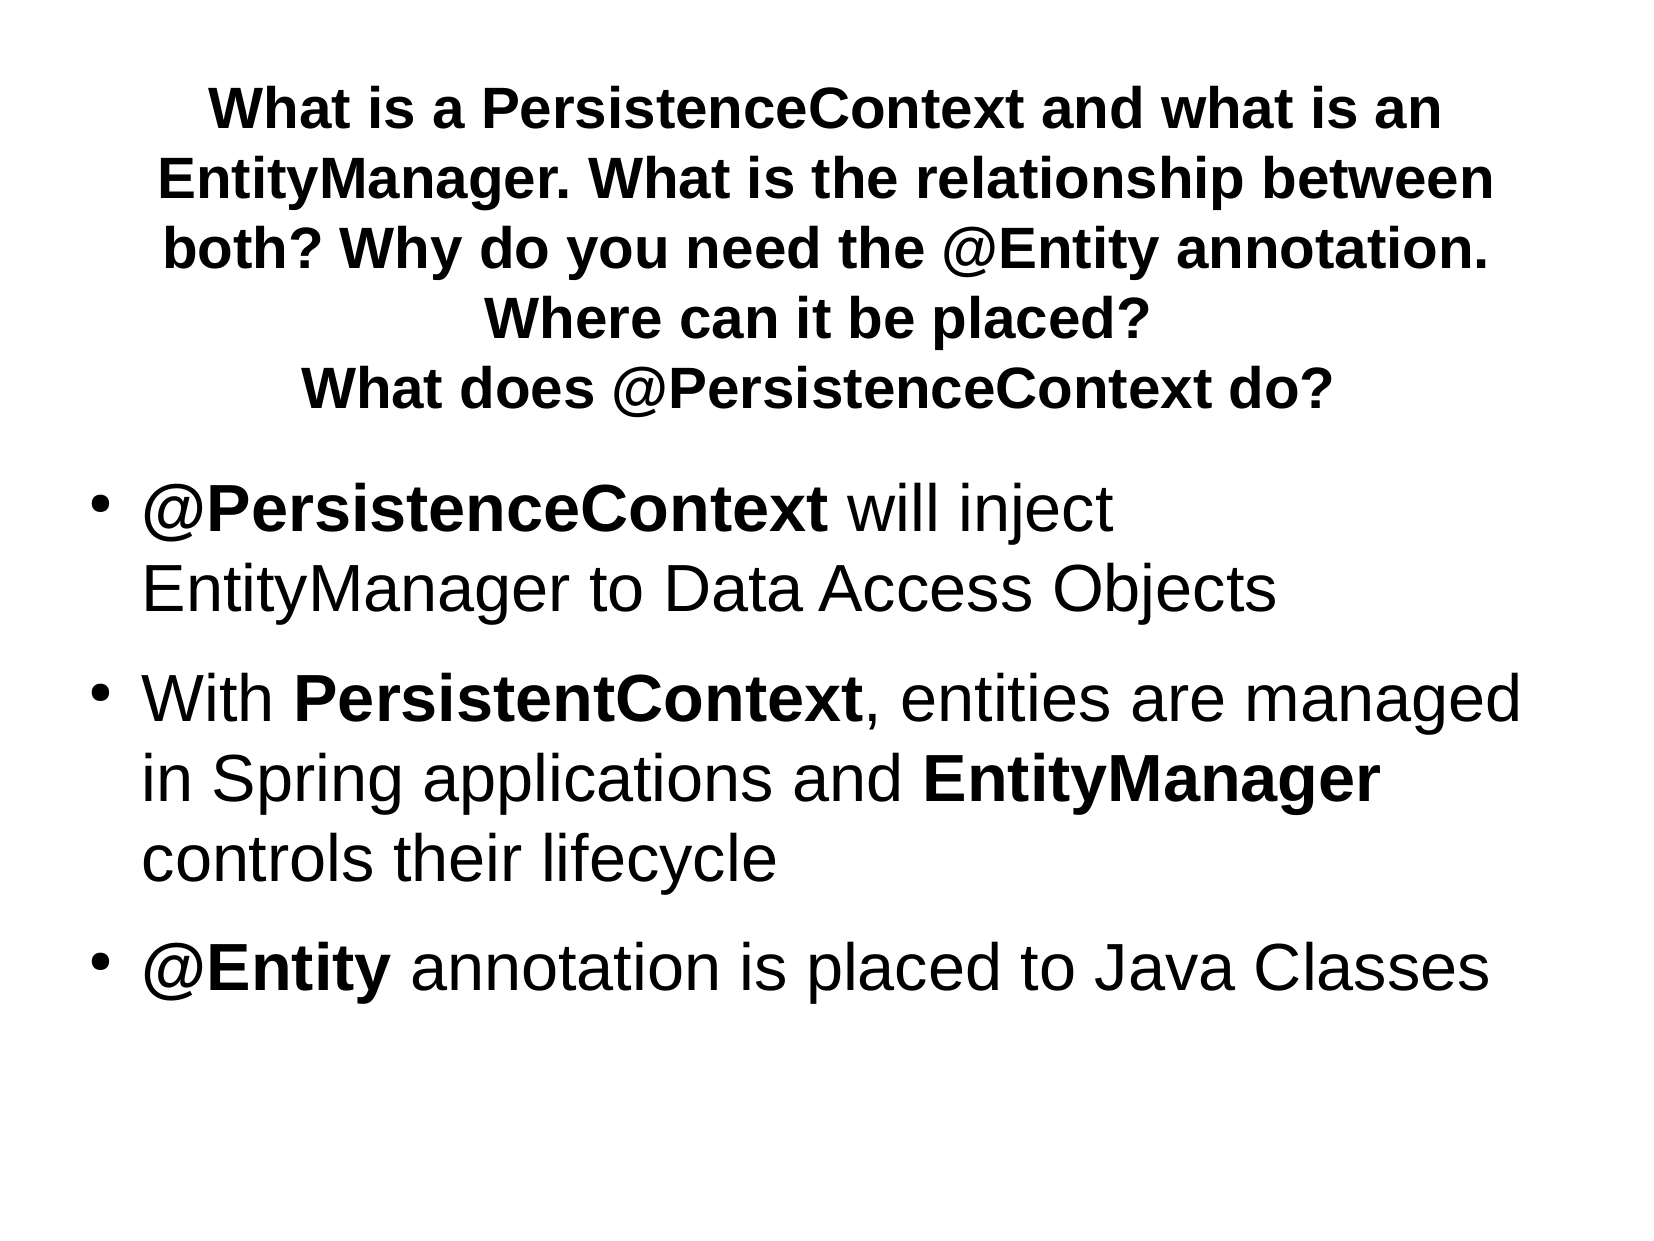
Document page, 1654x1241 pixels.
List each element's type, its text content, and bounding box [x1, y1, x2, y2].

title What is a PersistenceContext and what is an EntityManager. What is the relationship between both? Why do you need the @Entity annotation. Where can it be placed? What does @PersistenceContext do? [82, 70, 1571, 358]
list @PersistenceContext will inject EntityManager to Data Access Objects With PersistentContext, entities are managed in Spring applications and EntityManager controls their lifecycle @Entity annotation is placed to Java Classes [70, 465, 1559, 1205]
